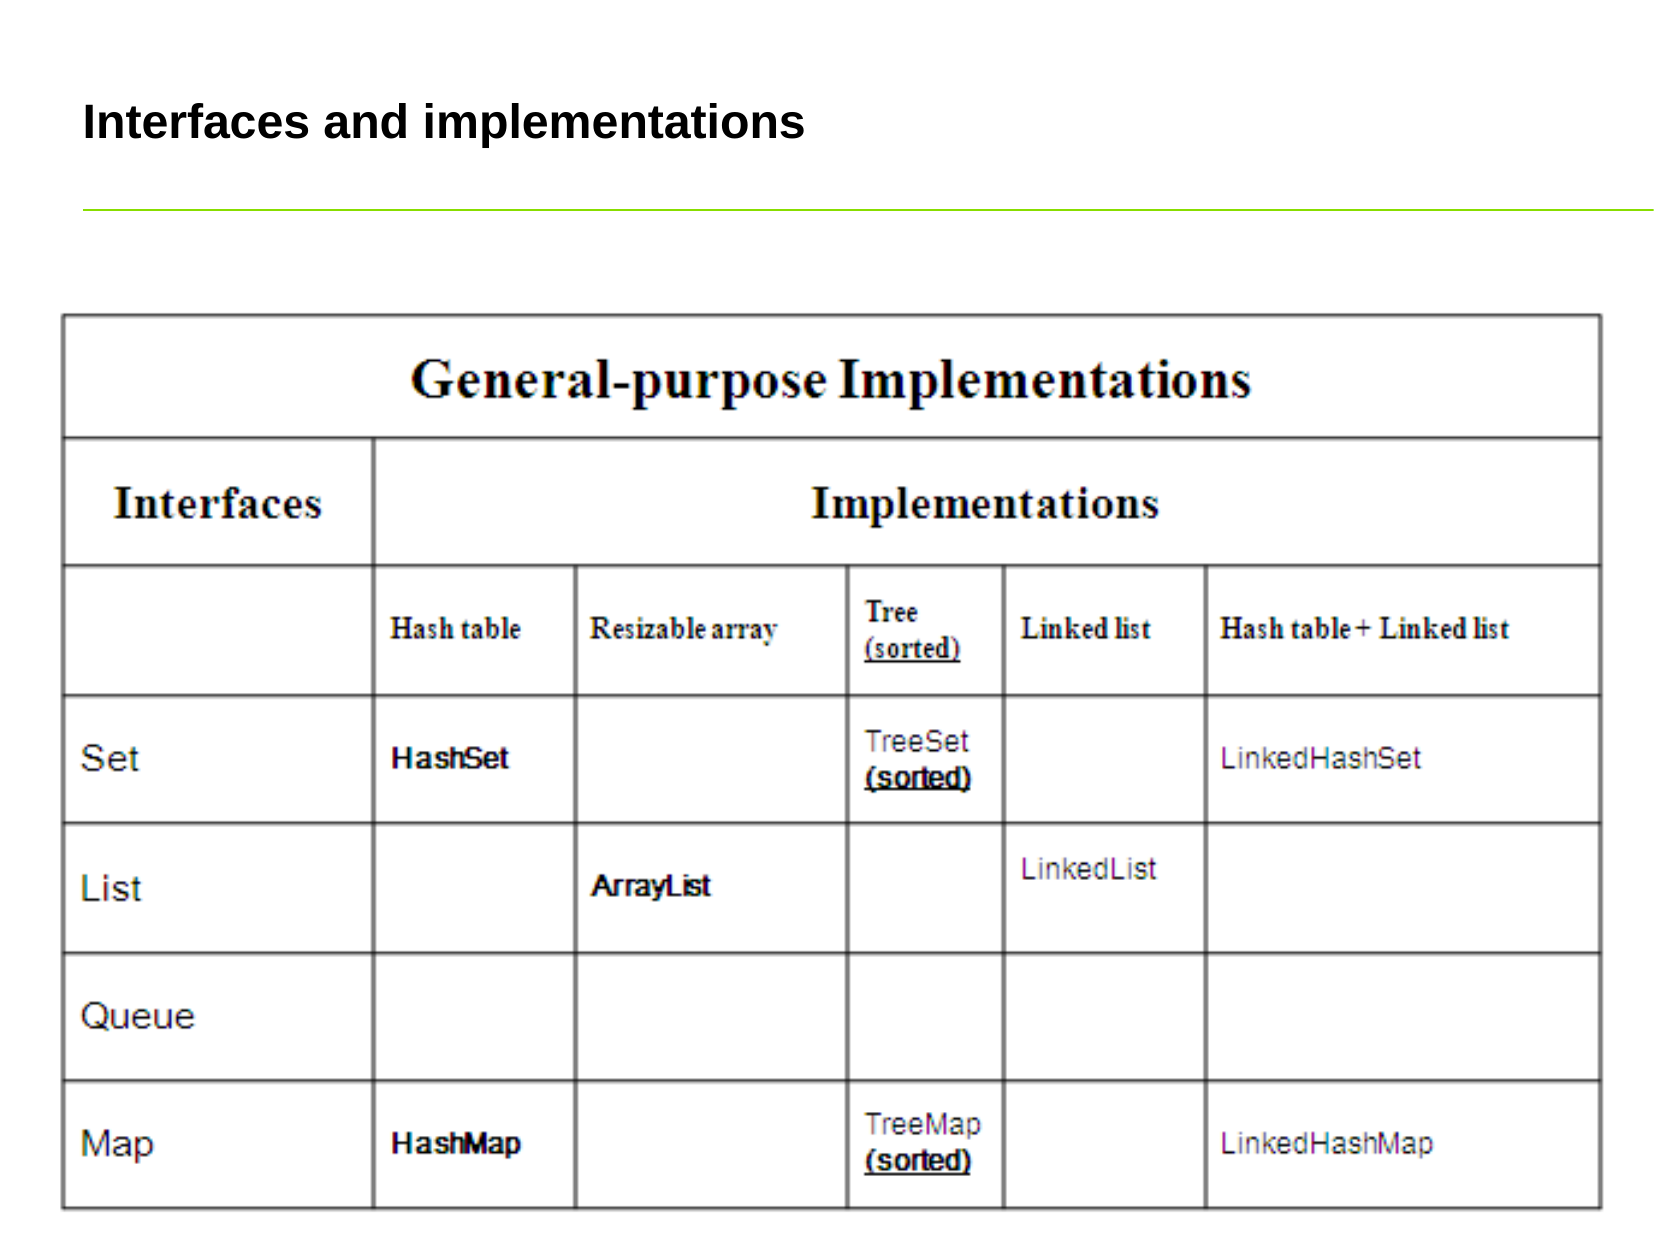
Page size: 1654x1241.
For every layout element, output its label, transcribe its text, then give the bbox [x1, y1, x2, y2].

title Interfaces and implementations [82, 49, 1571, 196]
picture [35, 295, 1642, 1241]
